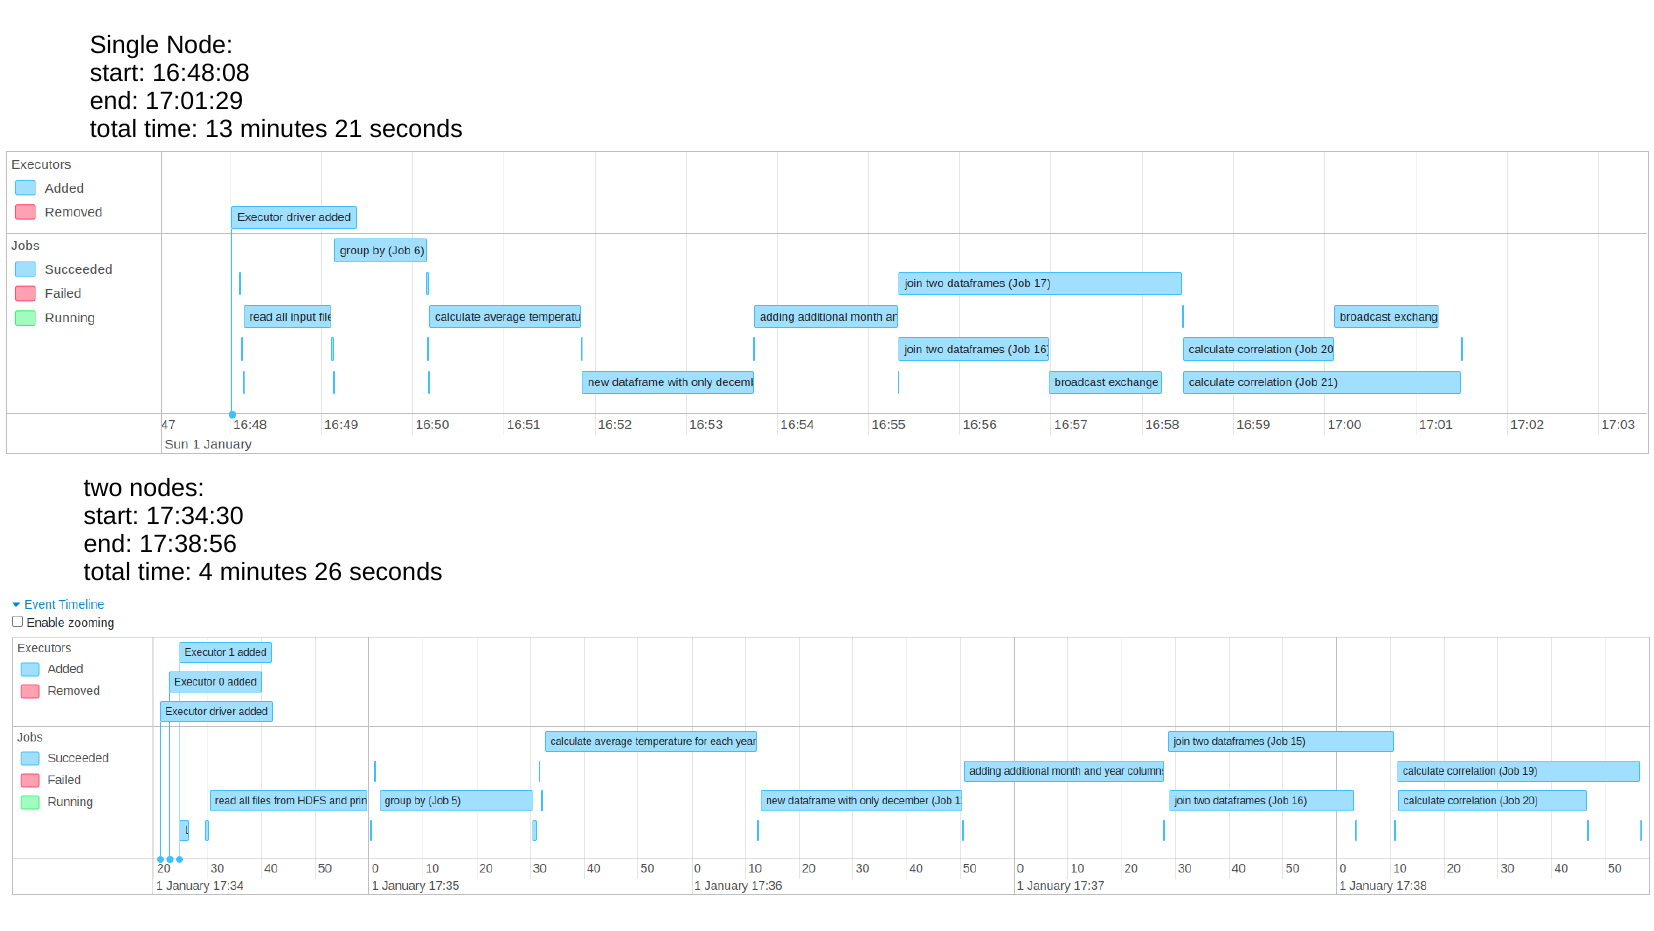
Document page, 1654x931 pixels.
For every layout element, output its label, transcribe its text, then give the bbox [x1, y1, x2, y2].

picture [0, 149, 1654, 456]
text_box Single Node: start: 16:48:08 end: 17:01:29 total time: 13 minutes 21 seconds [75, 23, 479, 151]
picture [0, 596, 1654, 901]
text_box two nodes: start: 17:34:30 end: 17:38:56 total time: 4 minutes 26 seconds [68, 466, 636, 650]
